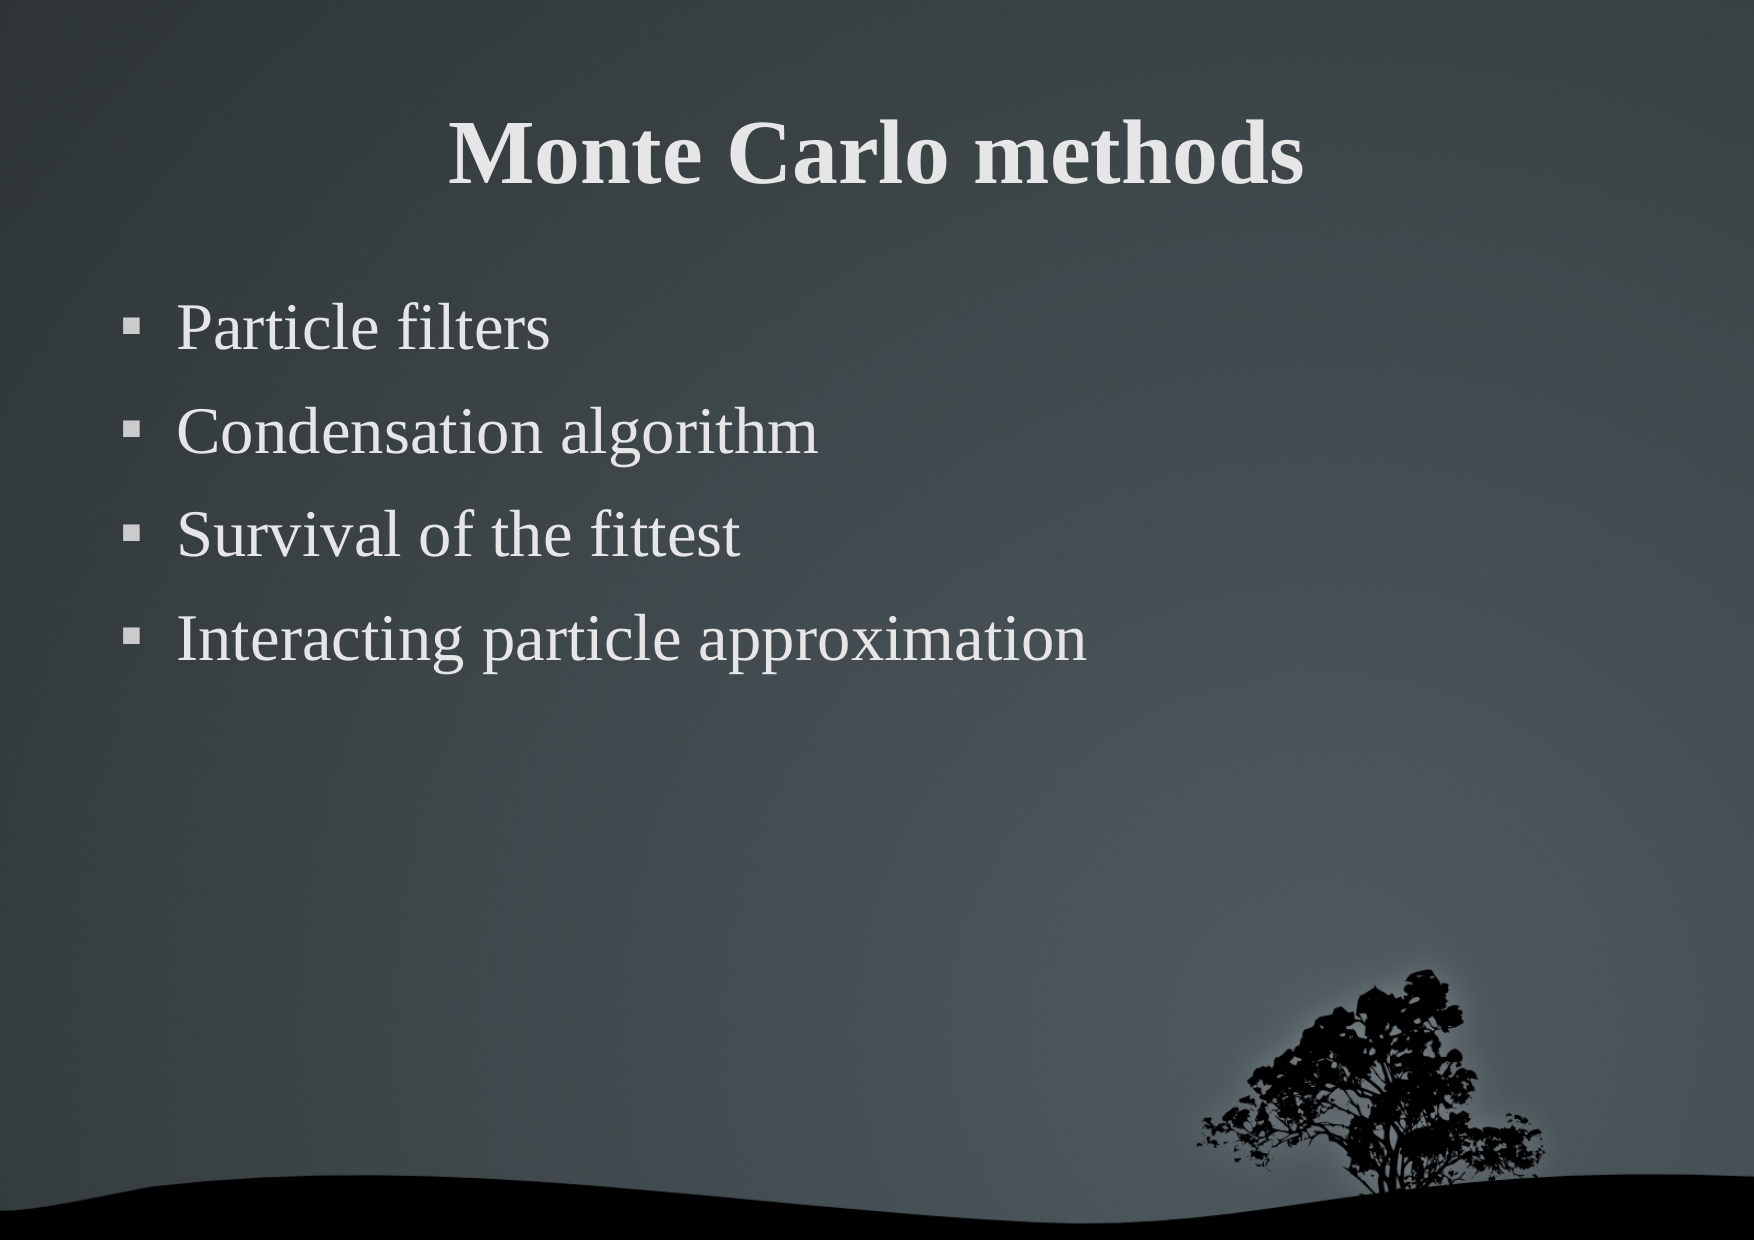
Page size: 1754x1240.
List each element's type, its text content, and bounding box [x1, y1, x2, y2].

picture [0, 0, 1754, 1240]
list Particle filters Condensation algorithm Survival of the fittest Interacting particle approximation [87, 290, 1667, 1094]
title Monte Carlo methods [87, 56, 1667, 249]
